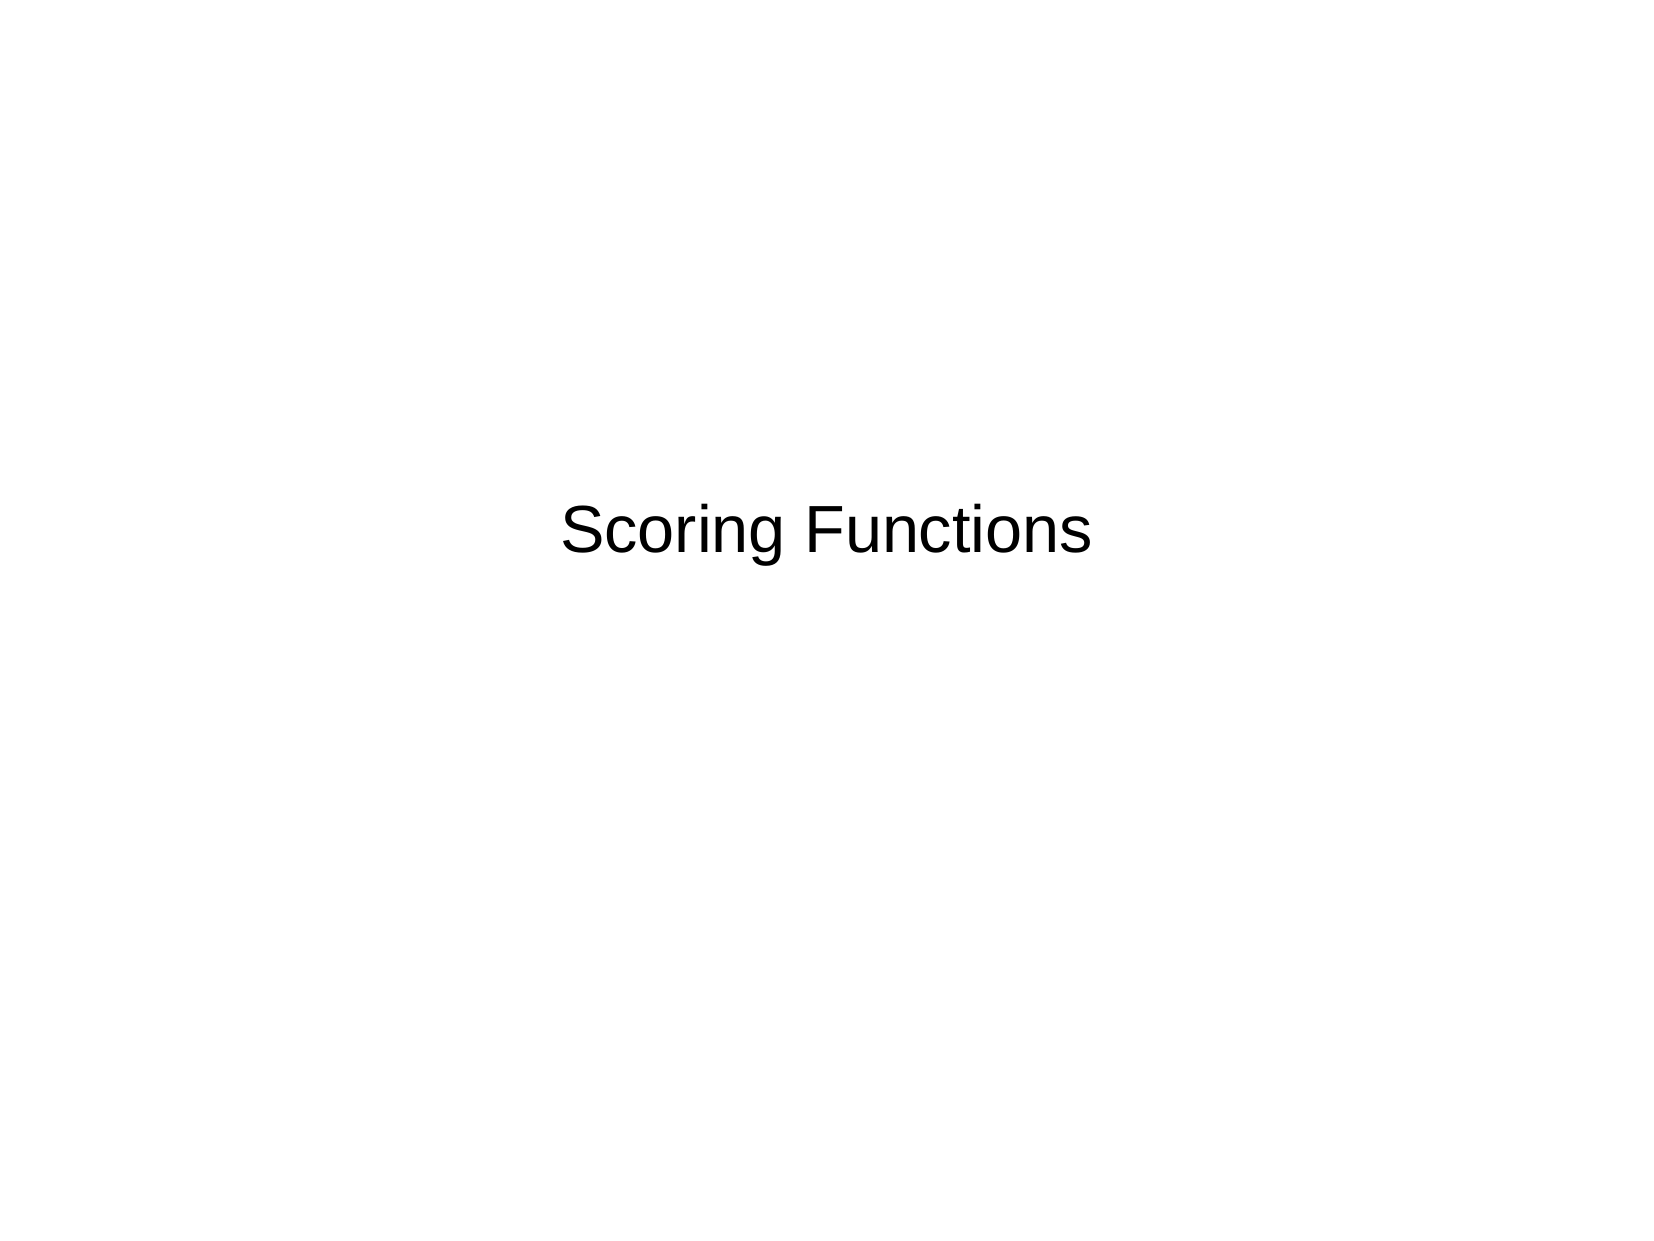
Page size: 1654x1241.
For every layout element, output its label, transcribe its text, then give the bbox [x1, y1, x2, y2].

subtitle Scoring Functions [82, 49, 1571, 1010]
